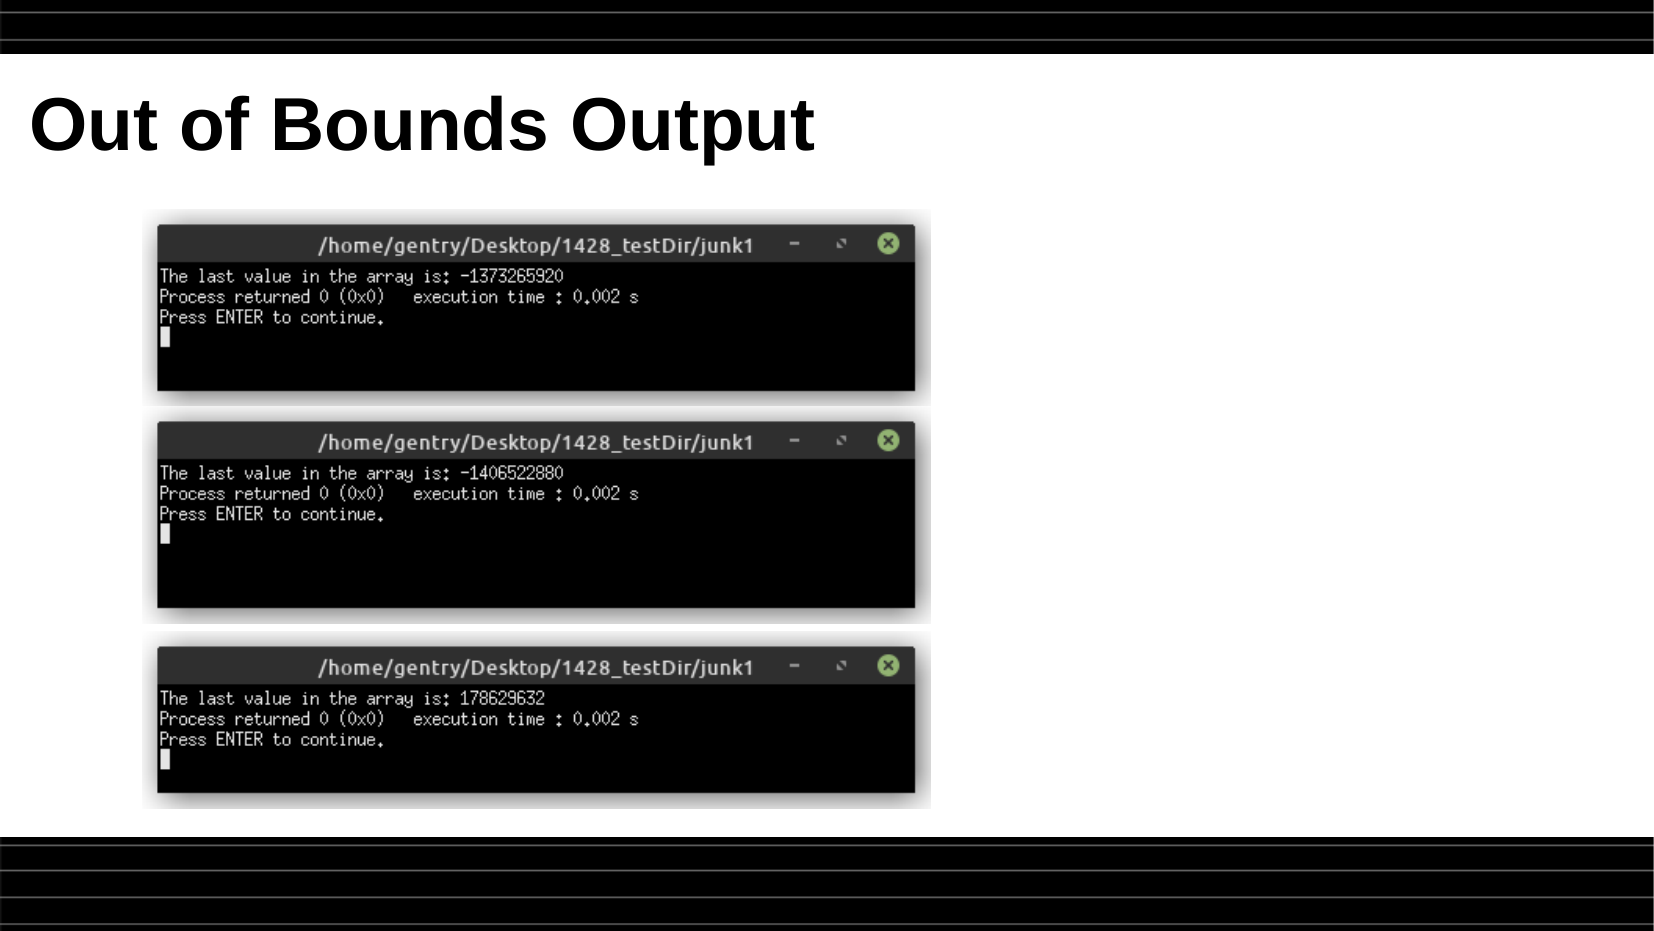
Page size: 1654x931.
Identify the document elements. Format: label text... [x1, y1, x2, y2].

picture [142, 209, 931, 624]
picture [0, 837, 1654, 931]
picture [142, 631, 931, 809]
text_box Out of Bounds Output [15, 75, 1546, 174]
picture [0, 0, 1654, 54]
